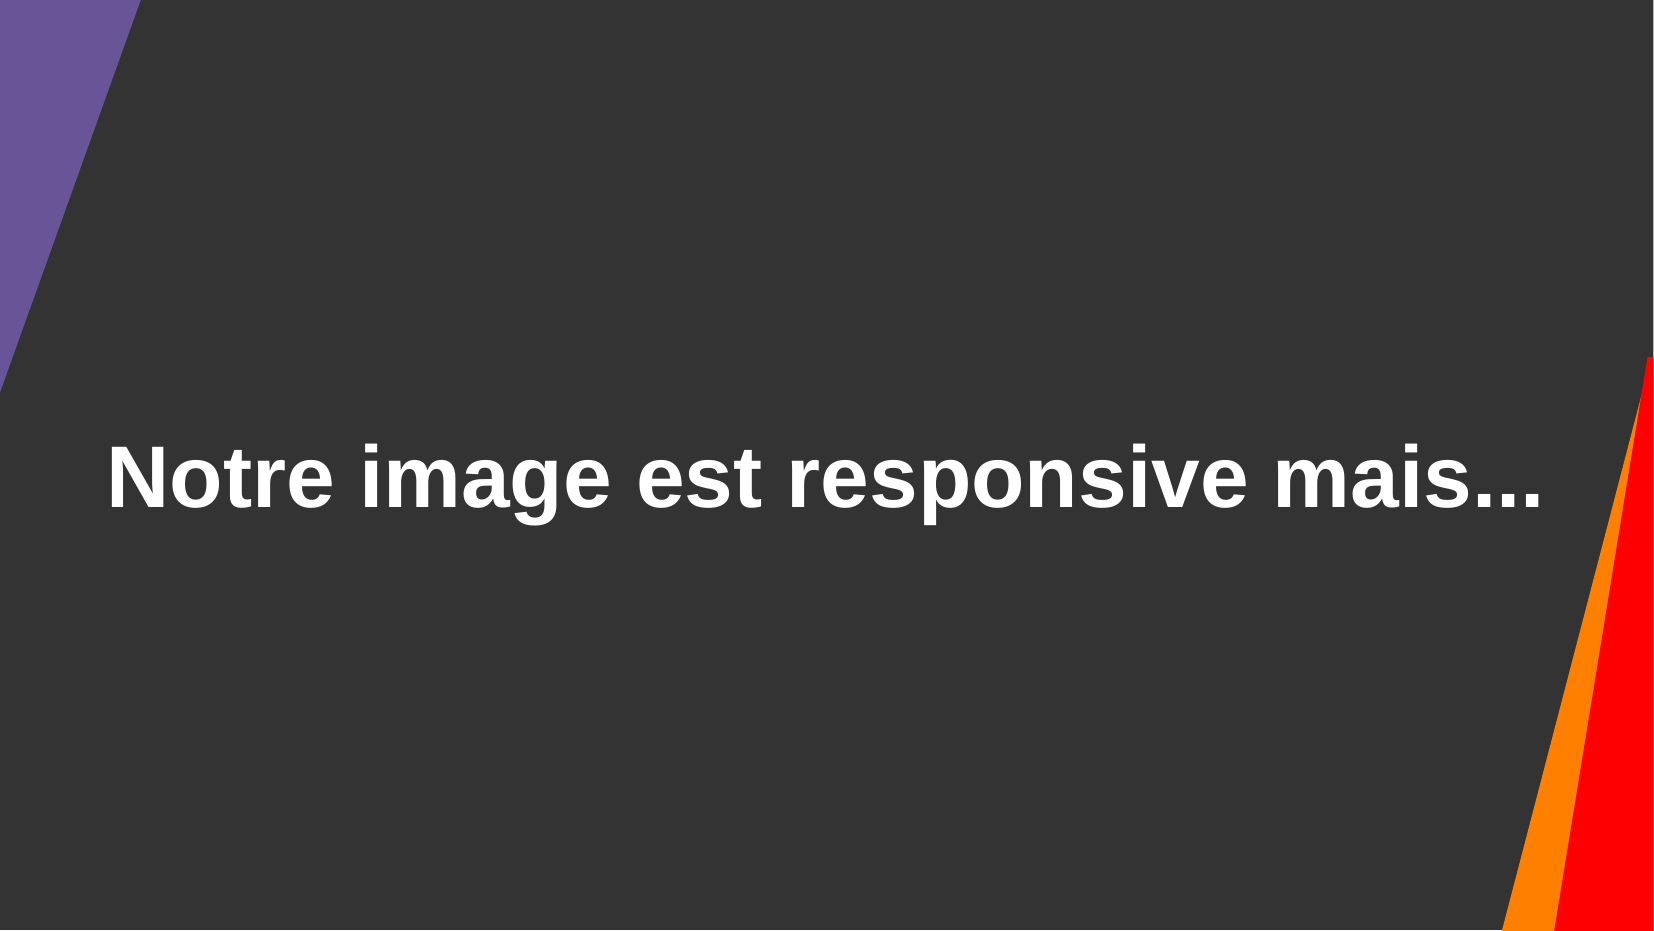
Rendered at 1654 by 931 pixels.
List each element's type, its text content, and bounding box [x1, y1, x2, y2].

text_box [1501, 356, 1654, 931]
text_box [0, 0, 141, 393]
title Notre image est responsive mais... [31, 428, 1622, 527]
